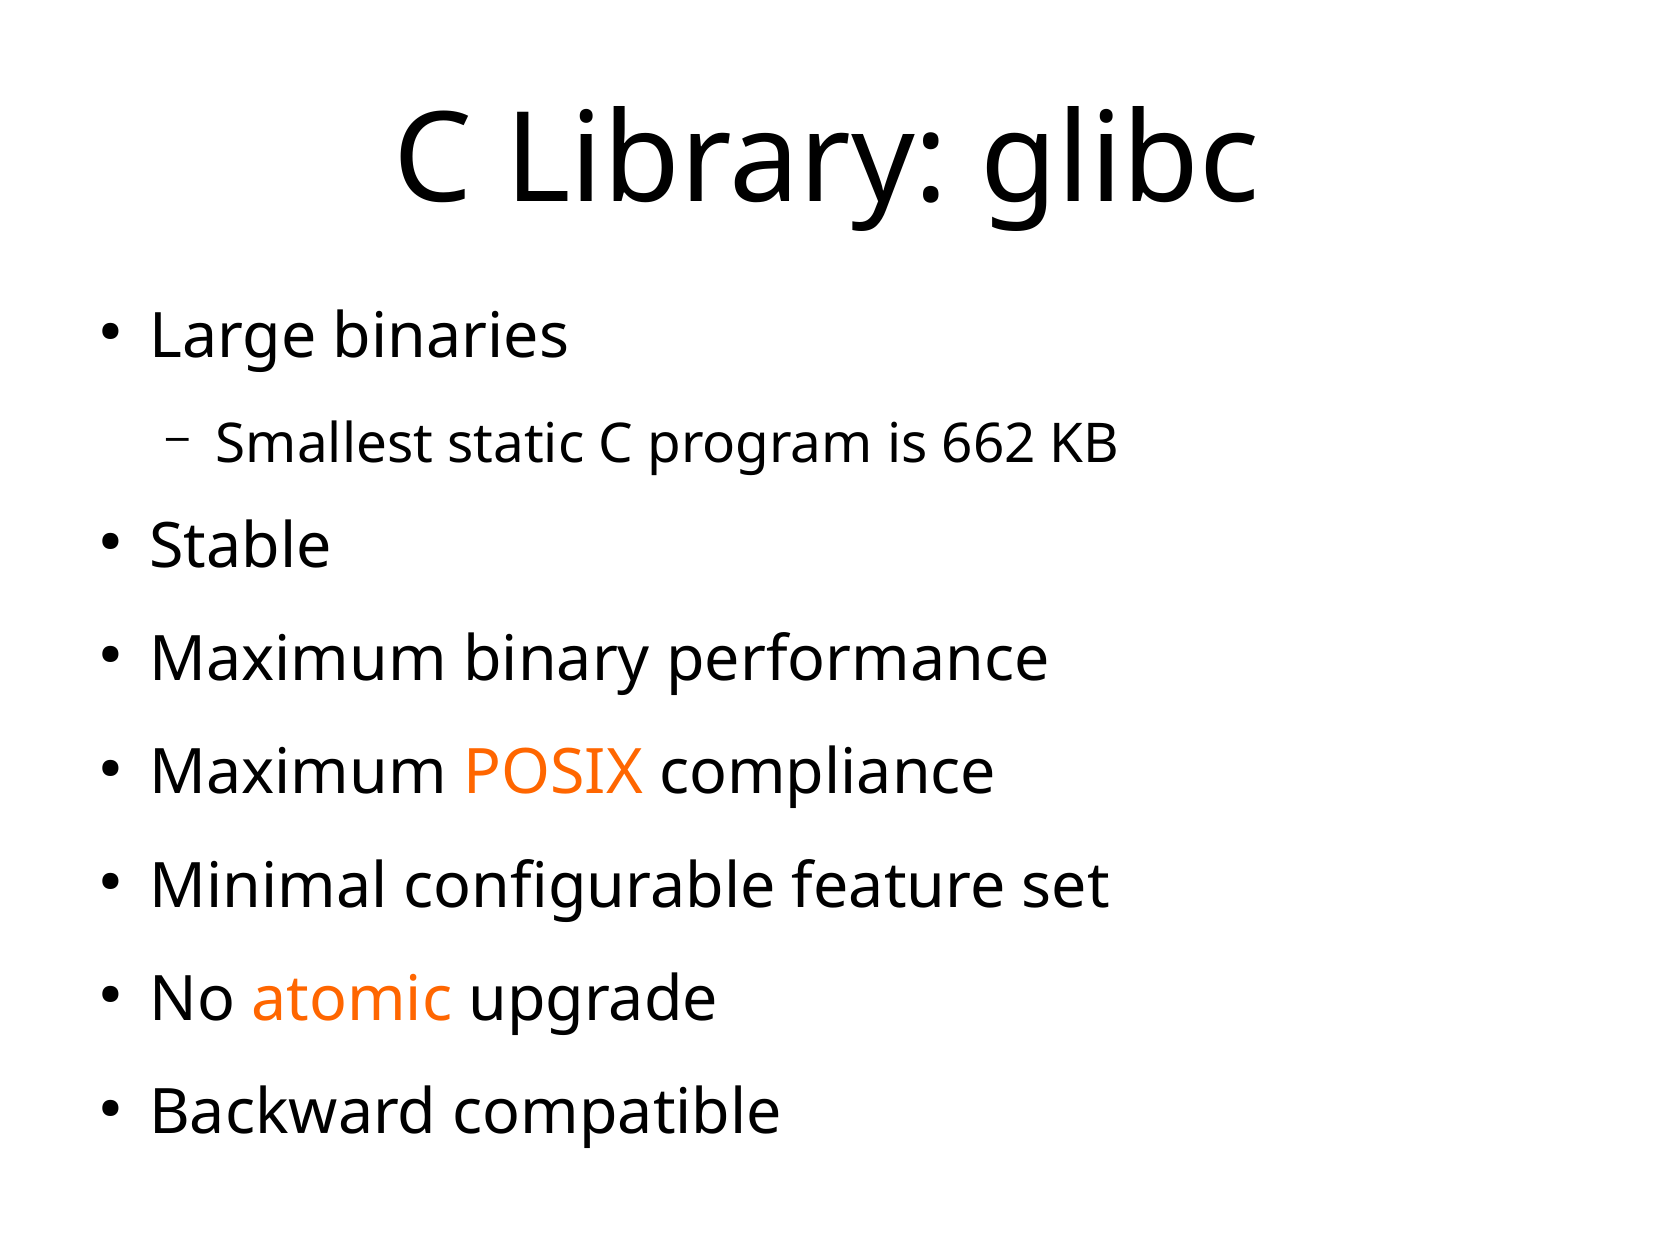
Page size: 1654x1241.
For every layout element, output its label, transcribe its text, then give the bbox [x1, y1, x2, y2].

title C Library: glibc [82, 49, 1571, 257]
list Large binaries Smallest static C program is 662 KB Stable Maximum binary performance Maximum POSIX compliance Minimal configurable feature set No atomic upgrade Backward compatible [82, 290, 1571, 1156]
